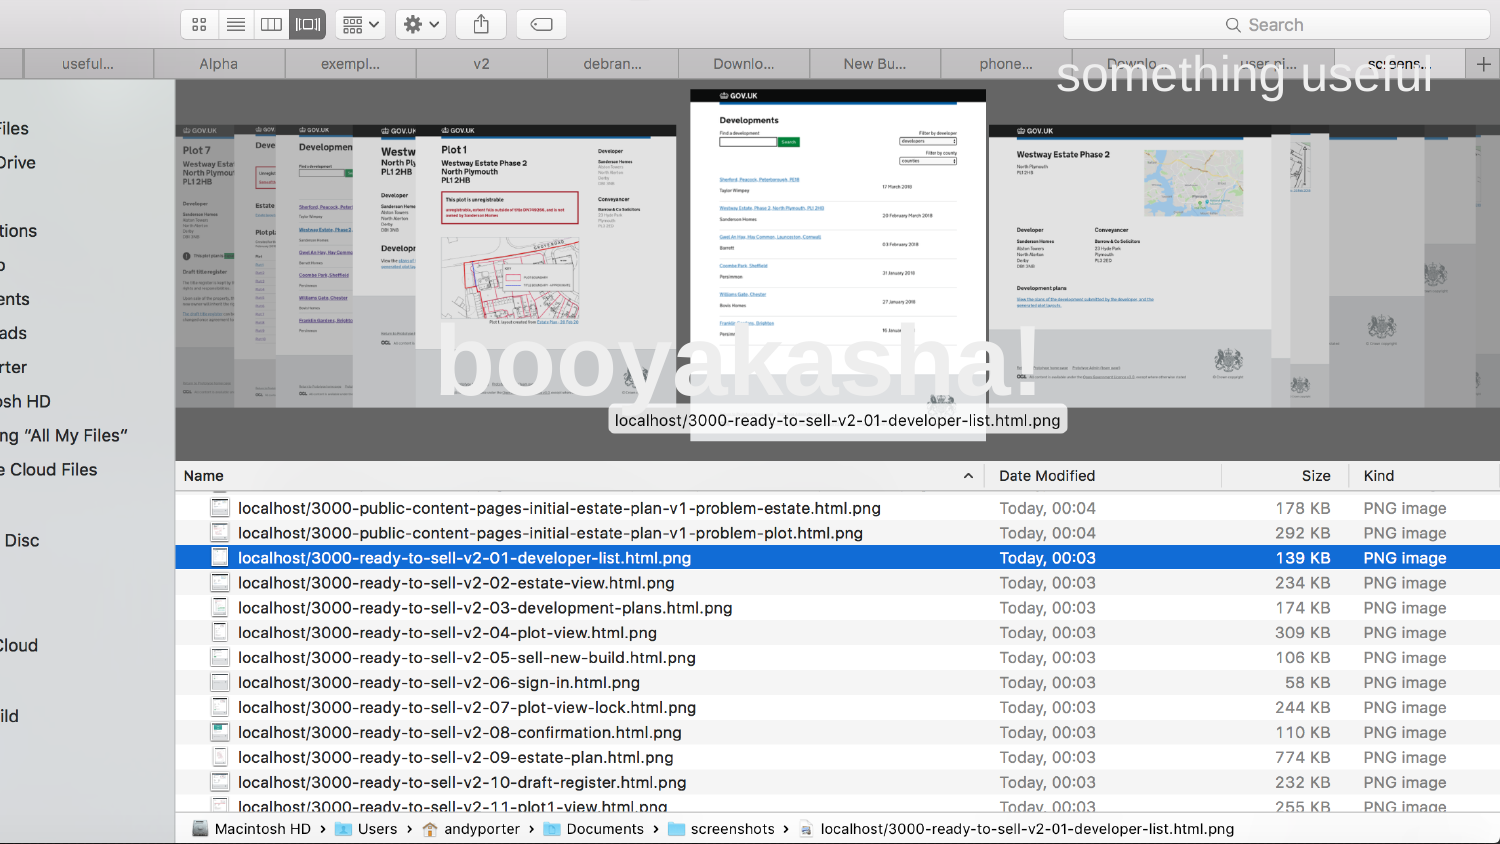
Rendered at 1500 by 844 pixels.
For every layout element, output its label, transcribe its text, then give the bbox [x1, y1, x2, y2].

picture [0, 0, 1500, 844]
list something useful [51, 26, 1449, 200]
title booyakasha! [40, 244, 1439, 467]
